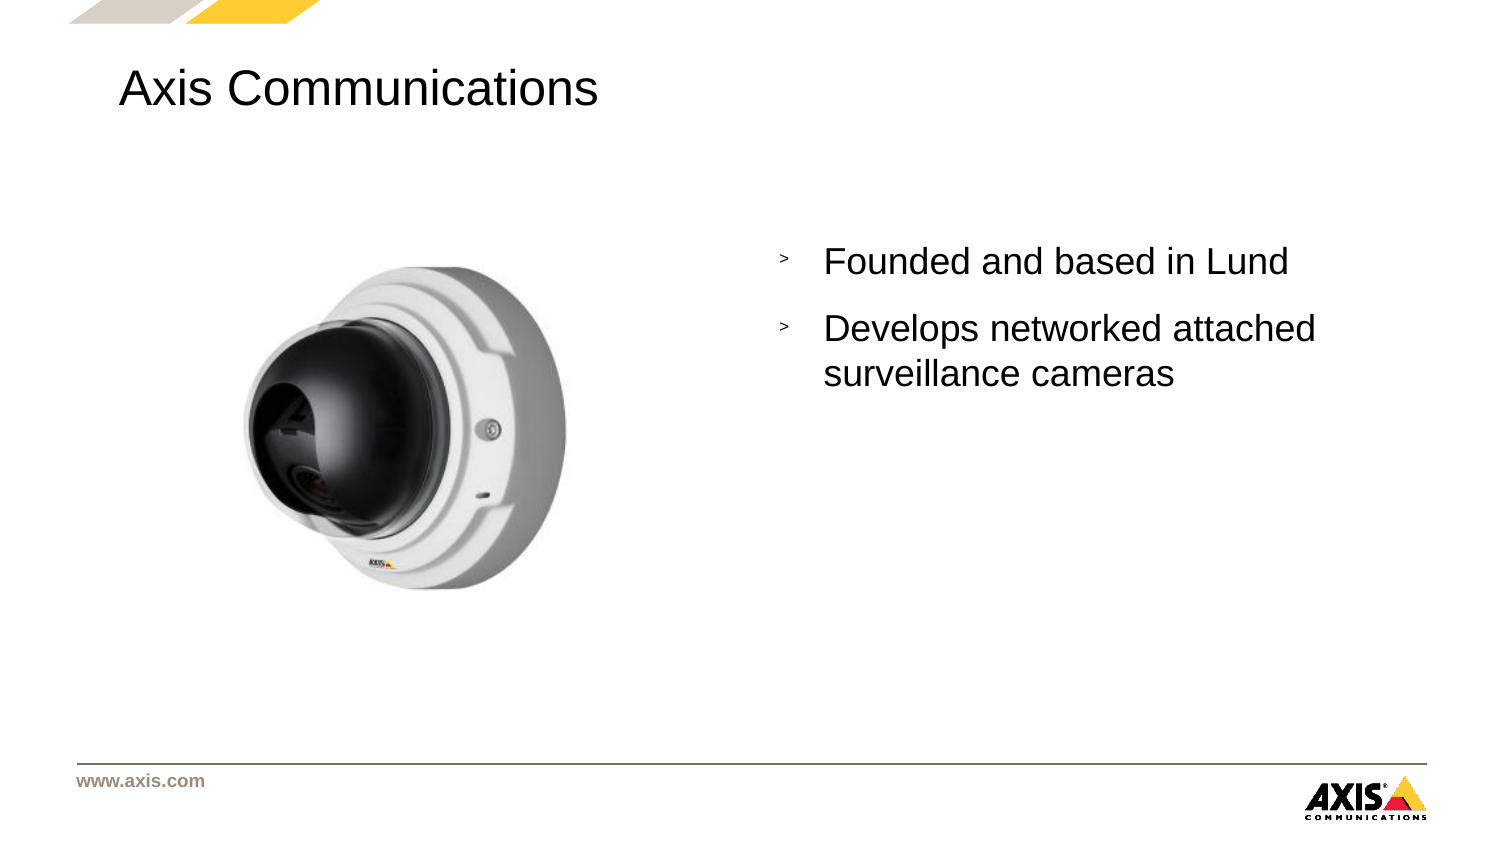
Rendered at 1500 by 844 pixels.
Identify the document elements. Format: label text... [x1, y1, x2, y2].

title Axis Communications [103, 47, 1462, 108]
list Founded and based in Lund Develops networked attached surveillance cameras [764, 161, 1396, 715]
picture [75, 180, 734, 676]
picture [1305, 776, 1426, 820]
